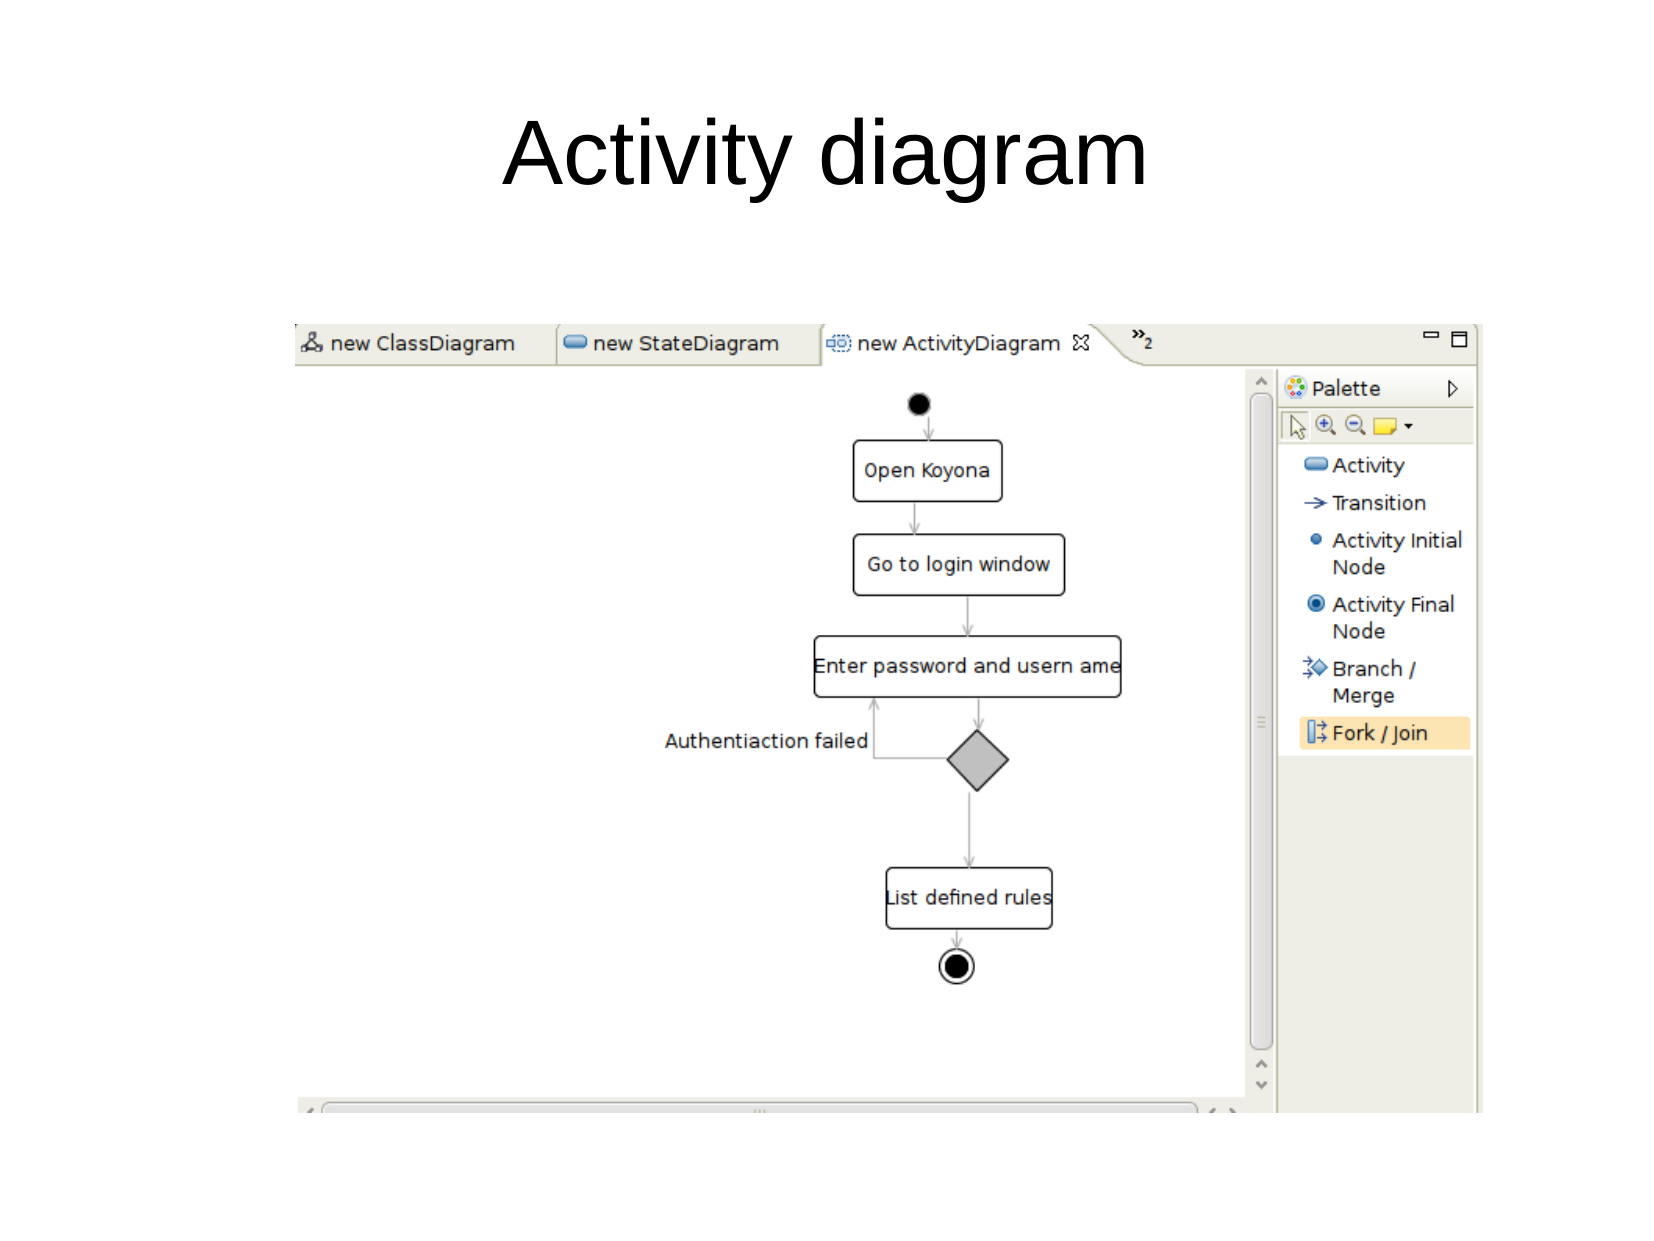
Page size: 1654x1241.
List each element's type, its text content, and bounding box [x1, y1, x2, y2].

picture [295, 324, 1483, 1113]
title Activity diagram [82, 49, 1571, 257]
